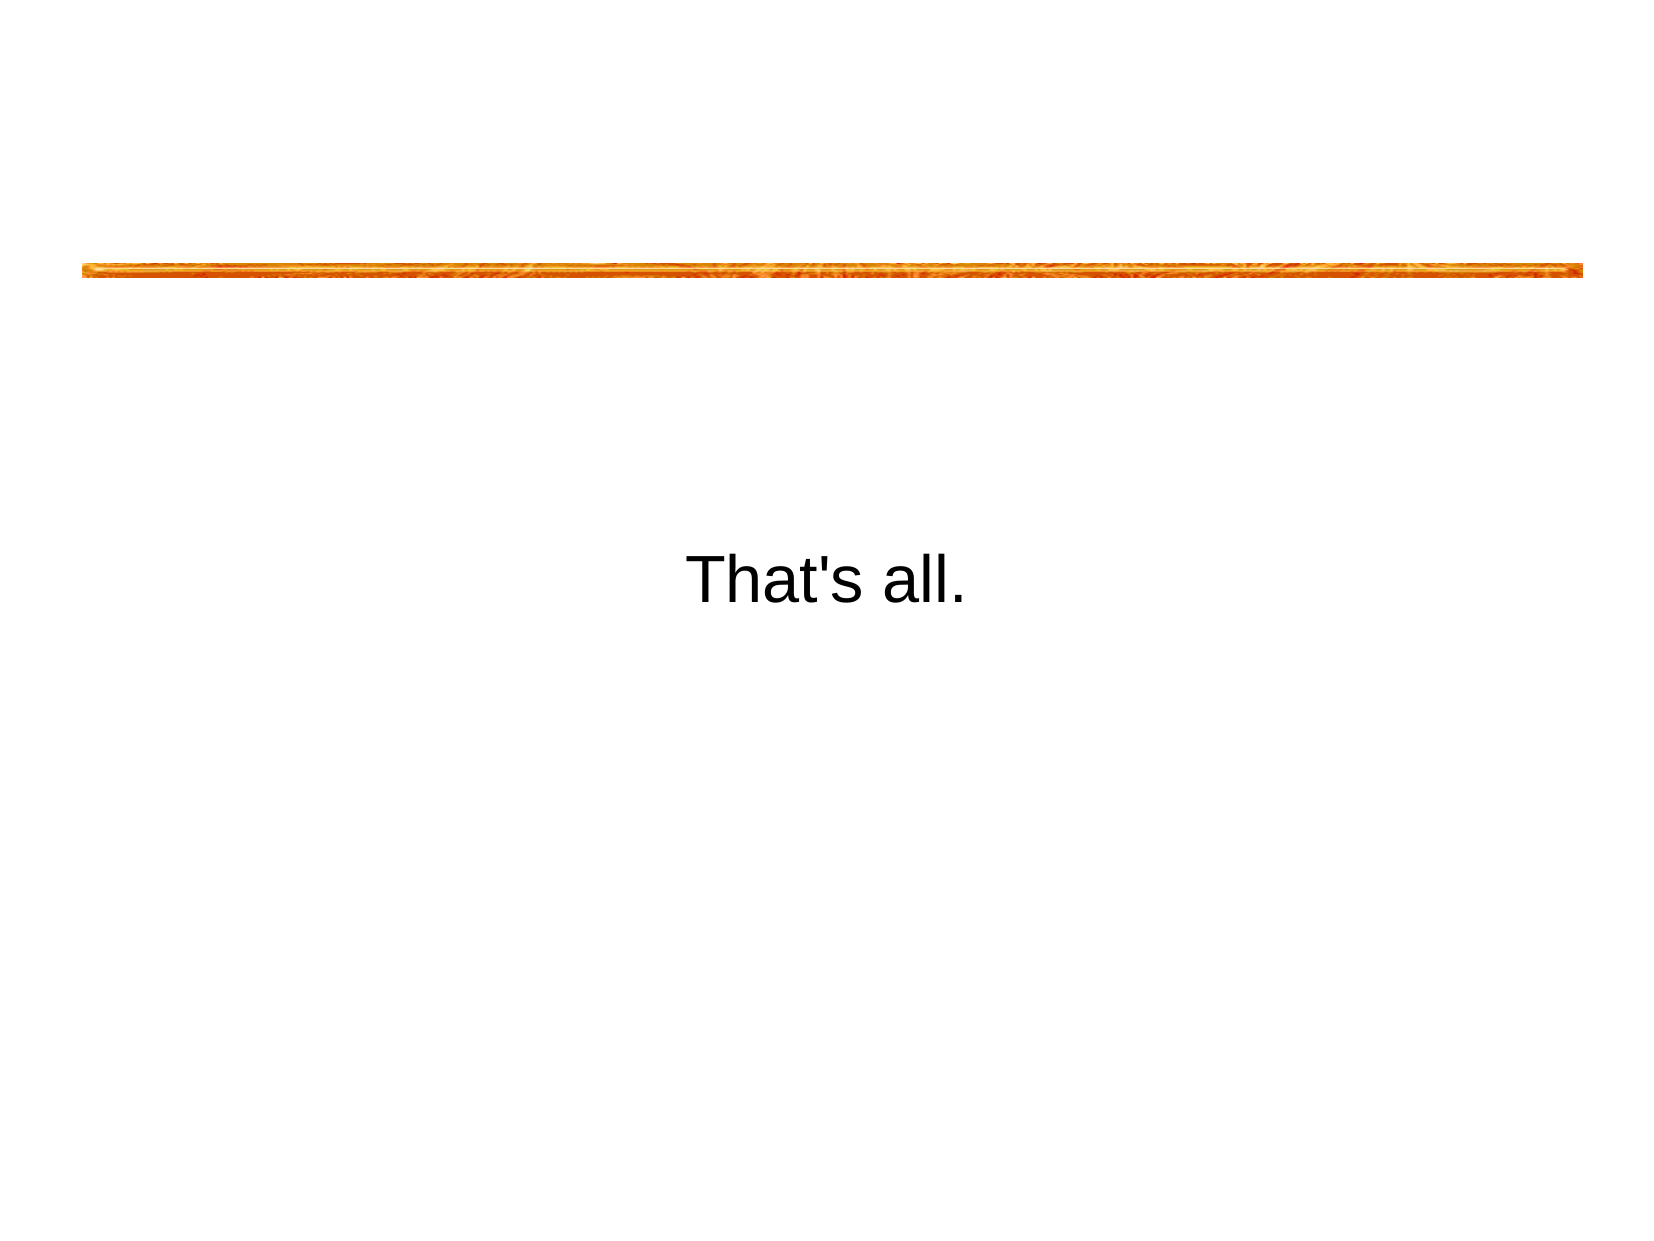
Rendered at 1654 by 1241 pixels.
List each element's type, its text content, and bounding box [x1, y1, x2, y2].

picture [1571, 263, 1583, 278]
subtitle That's all. [82, 56, 1571, 1102]
